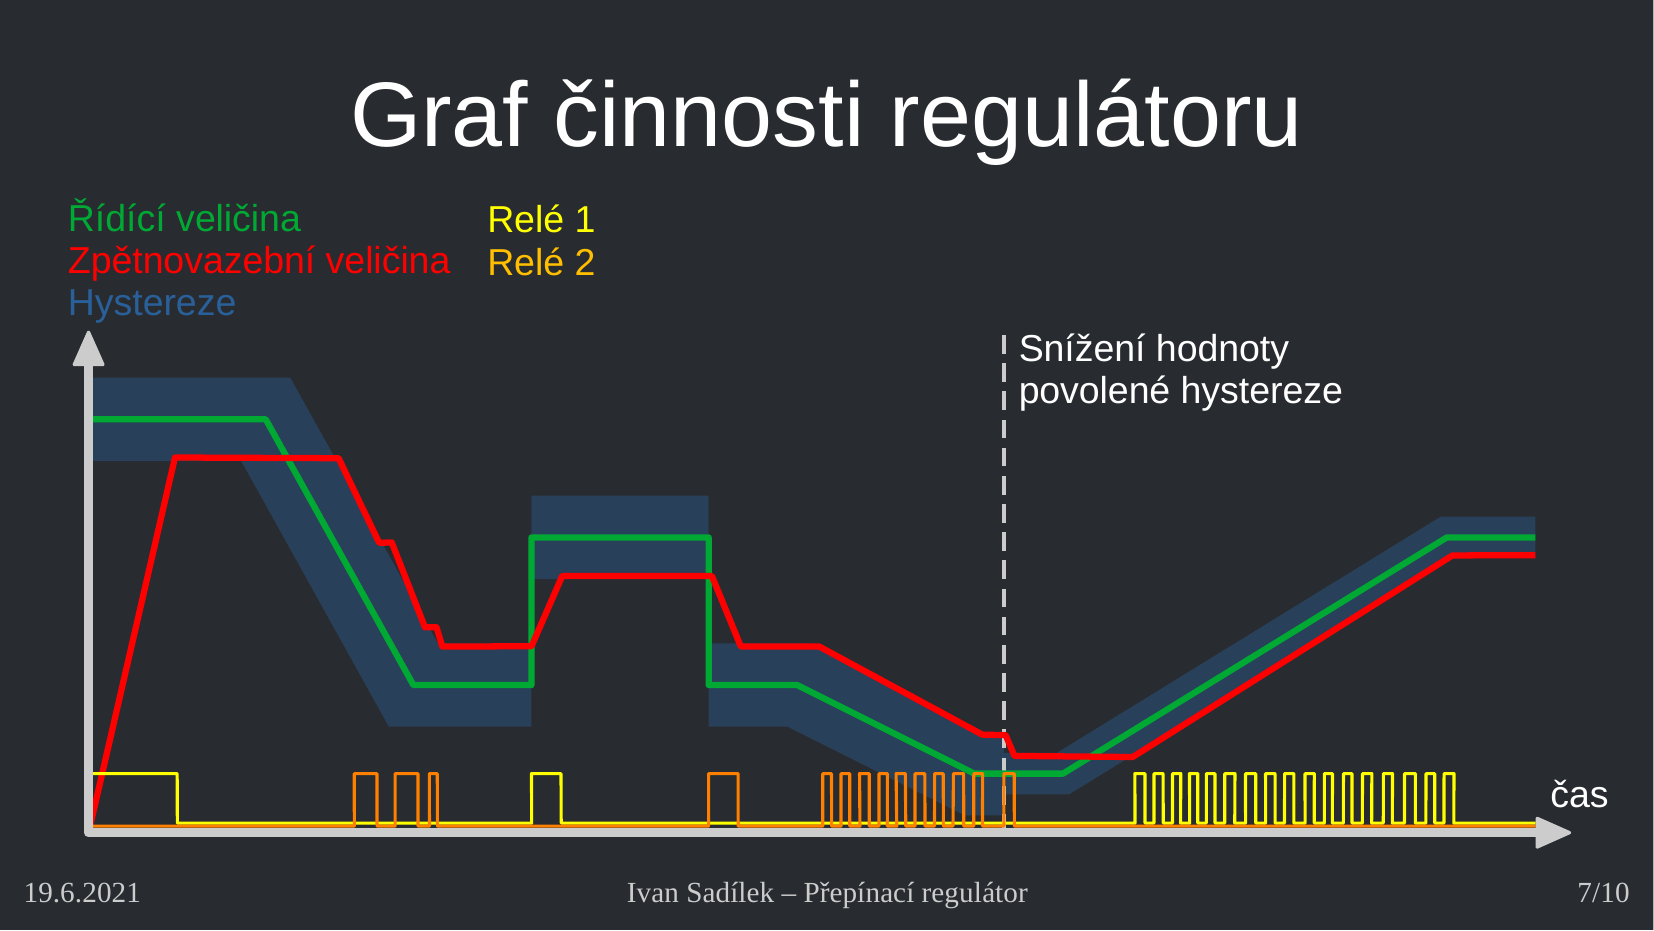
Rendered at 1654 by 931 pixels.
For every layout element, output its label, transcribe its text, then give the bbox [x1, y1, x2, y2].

text_box Řídící veličina Zpětnovazební veličina Hystereze [53, 189, 497, 331]
text_box čas [1535, 766, 1642, 824]
text_box Snížení hodnoty povolené hystereze [1003, 320, 1388, 420]
title Graf činnosti regulátoru [82, 37, 1571, 193]
text_box Relé 1 Relé 2 [472, 191, 621, 291]
